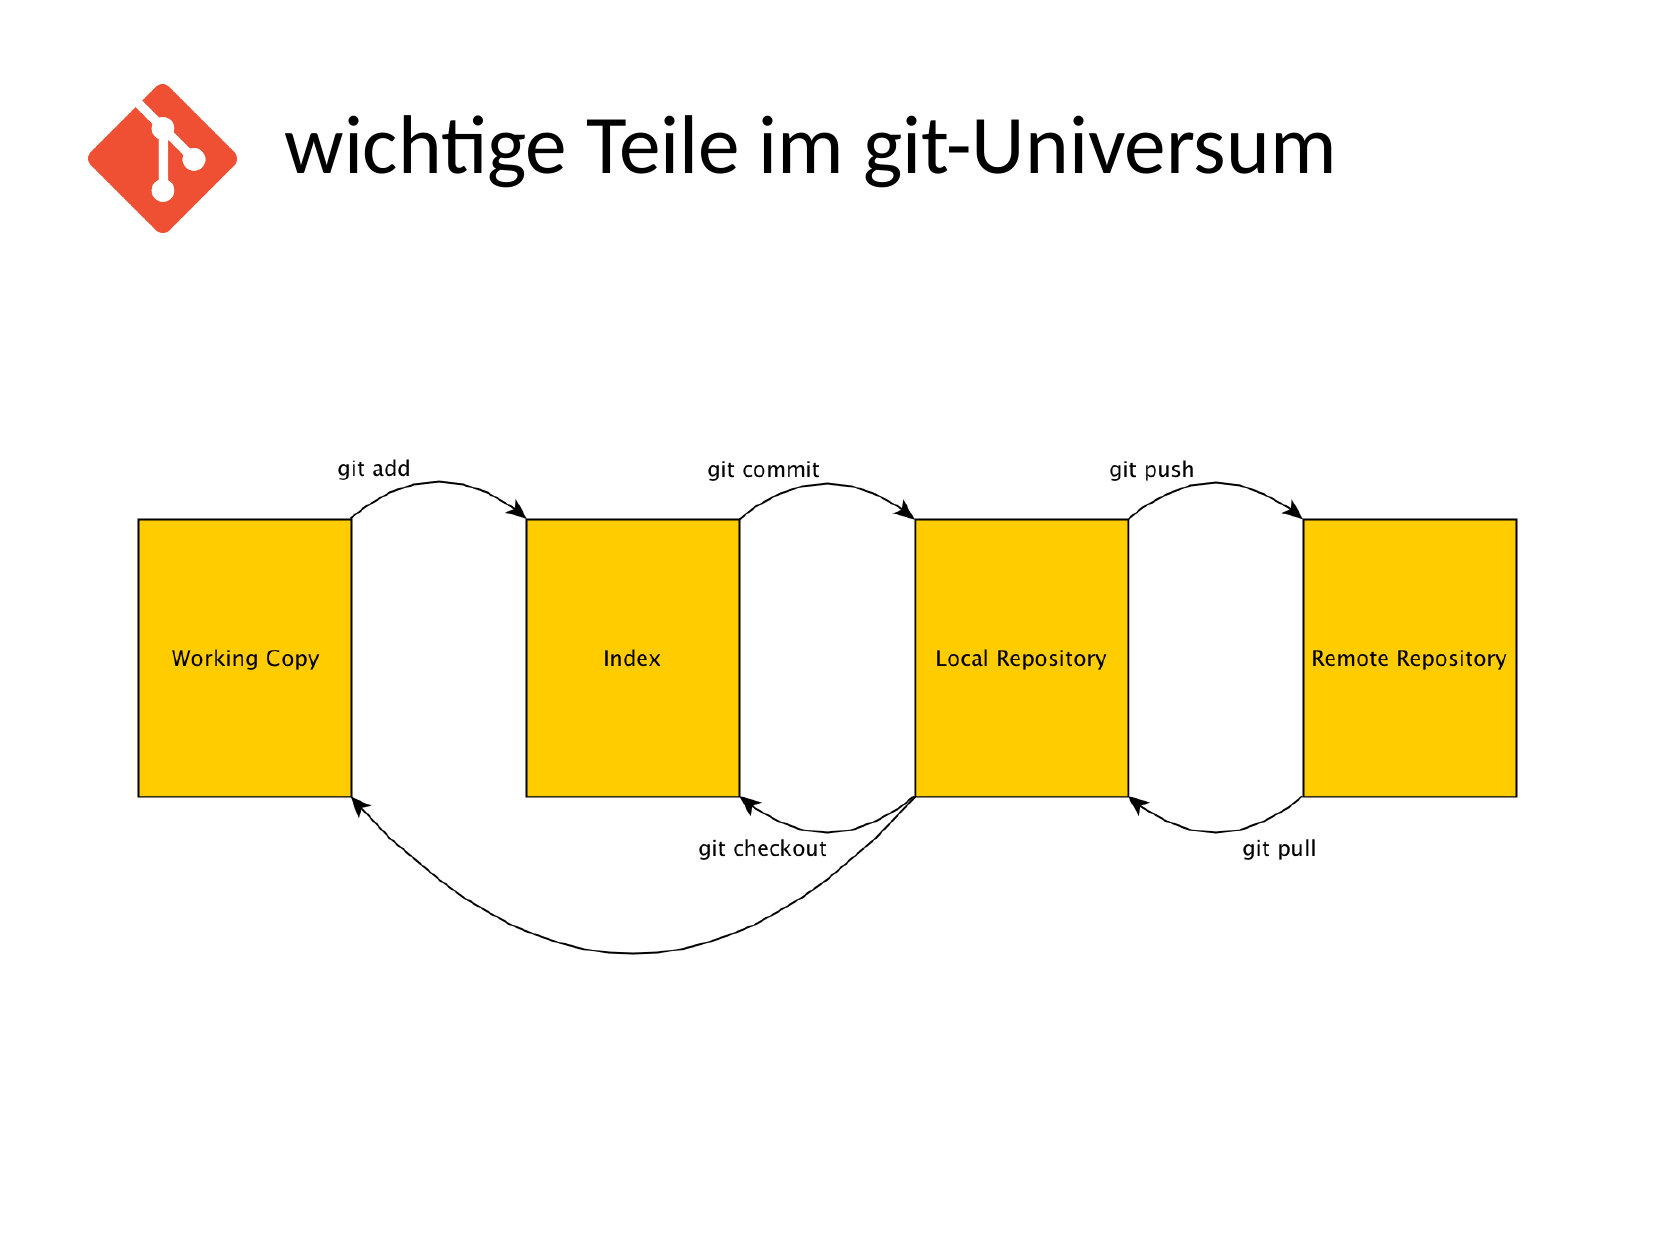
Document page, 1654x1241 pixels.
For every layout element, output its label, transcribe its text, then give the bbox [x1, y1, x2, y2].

title wichtige Teile im git-Universum [265, 49, 1571, 257]
picture [123, 436, 1530, 969]
picture [88, 84, 237, 233]
